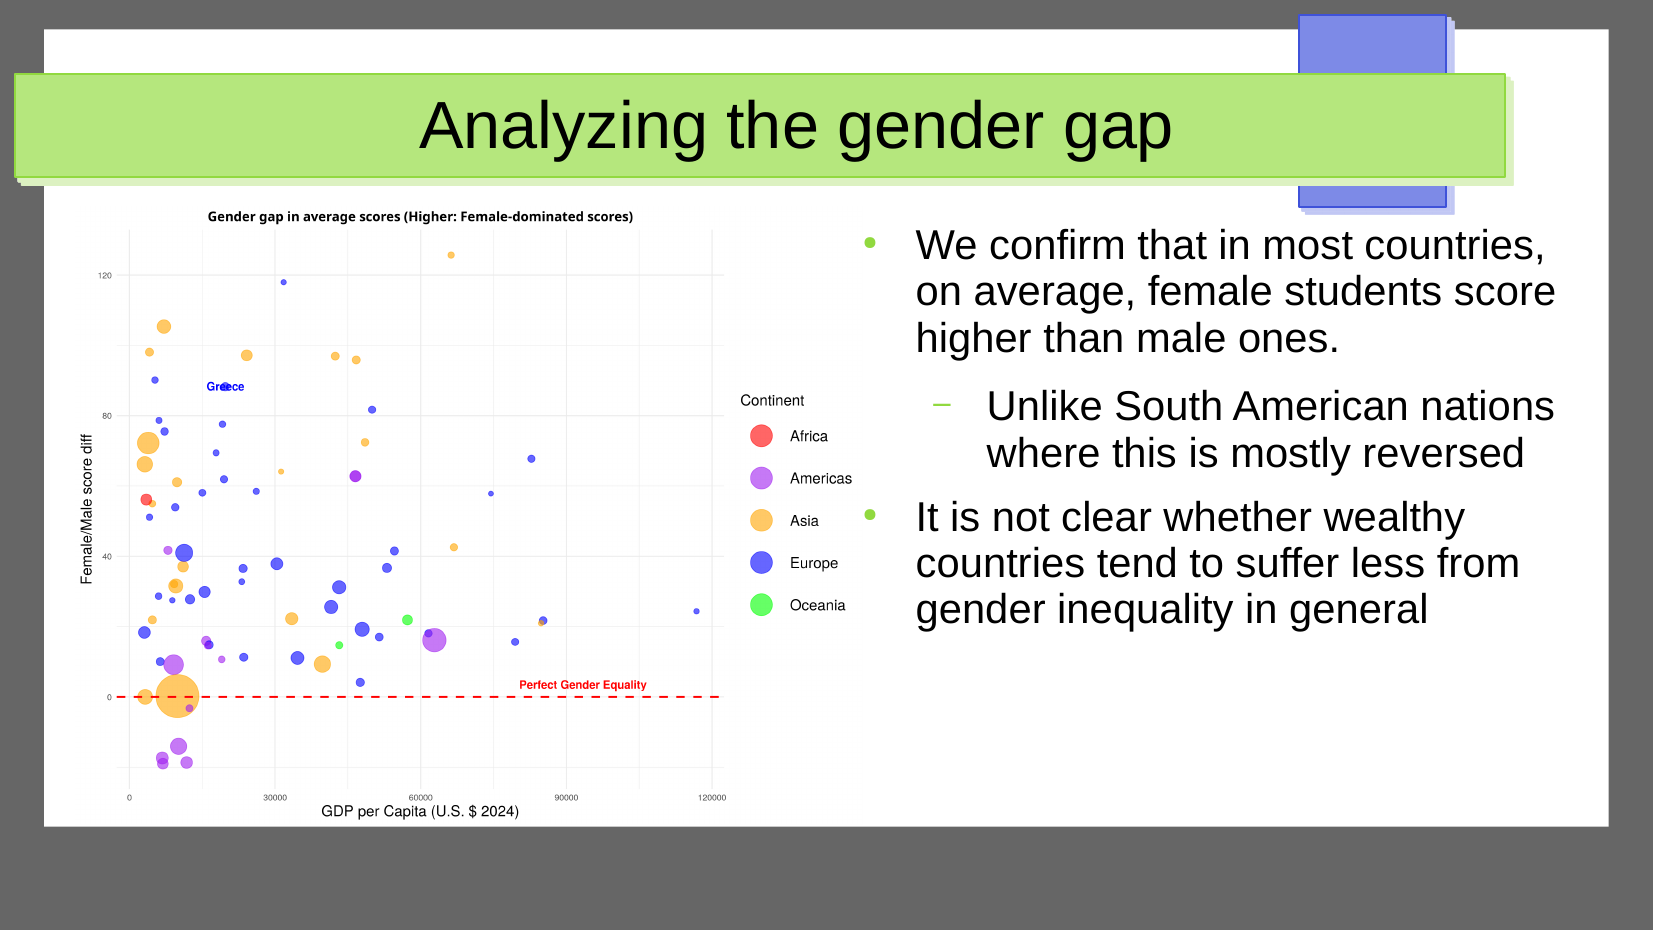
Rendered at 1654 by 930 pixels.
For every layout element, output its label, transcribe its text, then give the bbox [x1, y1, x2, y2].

picture [75, 206, 863, 826]
list We confirm that in most countries, on average, female students score higher than male ones. Unlike South American nations where this is mostly reversed It is not clear whether wealthy countries tend to suffer less from gender inequality in general [863, 221, 1566, 812]
title Analyzing the gender gap [88, 73, 1506, 178]
